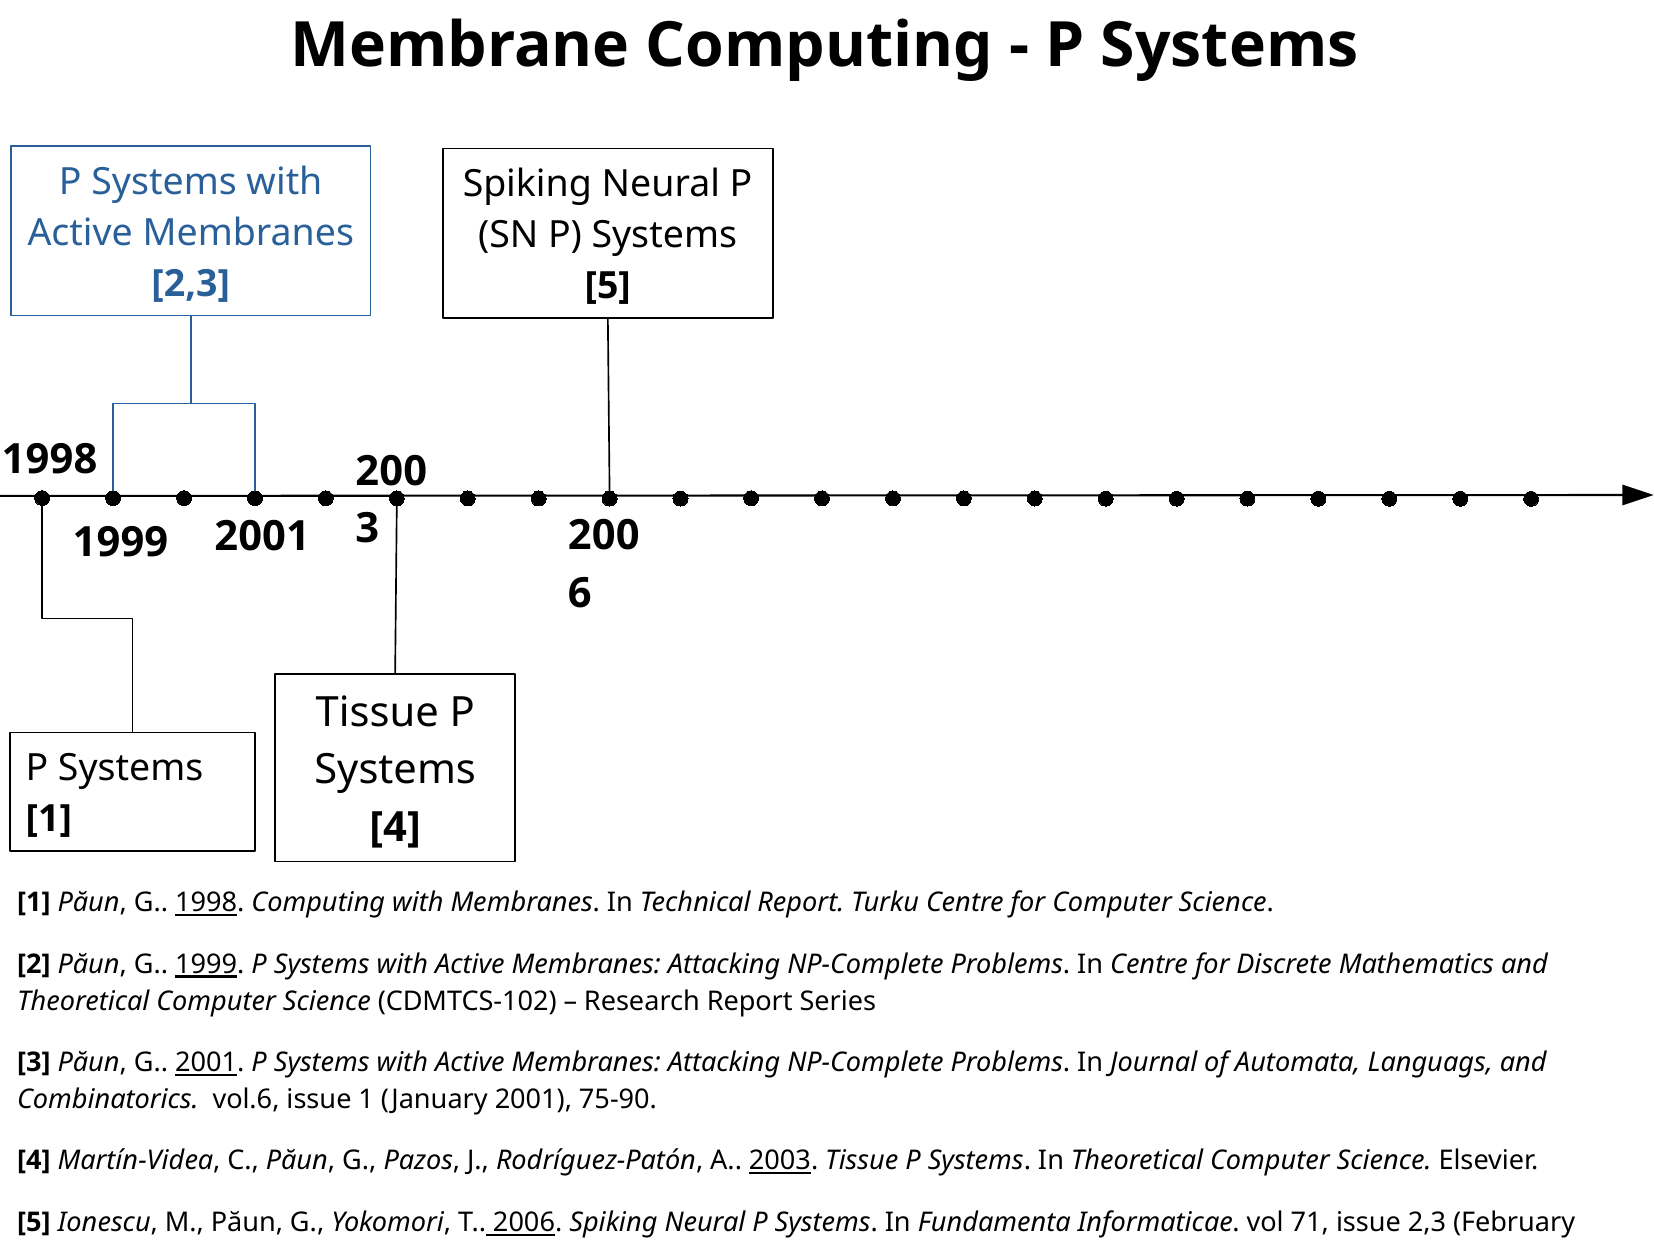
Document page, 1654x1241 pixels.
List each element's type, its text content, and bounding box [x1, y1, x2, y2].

text_box [176, 490, 192, 506]
text_box [814, 490, 830, 506]
text_box [318, 490, 334, 506]
text_box Tissue P Systems [4] [275, 673, 516, 801]
text_box P Systems [1] [10, 732, 256, 799]
text_box [1310, 491, 1326, 507]
text_box [602, 491, 617, 497]
text_box [247, 490, 263, 498]
text_box [1098, 491, 1114, 507]
text_box 2003 [340, 432, 461, 503]
text_box [1381, 491, 1397, 507]
text_box [743, 490, 759, 506]
text_box [105, 490, 121, 504]
text_box [885, 490, 901, 506]
text_box 1999 [57, 504, 186, 575]
text_box 2001 [199, 498, 328, 569]
text_box 1998 [0, 421, 112, 492]
text_box [1] Păun, G.. 1998. Computing with Membranes. In Technical Report. Turku Centre for Computer Science. [2] Păun, G.. 1999. P Systems with Active Membranes: Attacking NP-Complete Problems. In Centre for Discrete Mathematics and Theoretical Computer Science (CDMTCS-102) – Research Report Series [3] Păun, G.. 2001. P Systems with Active Membranes: Attacking NP-Complete Problems. In Journal of Automata, Languags, and Combinatorics. vol.6, issue 1 (January 2001), 75-90. [4] Martín-Videa, C., Păun, G., Pazos, J., Rodríguez-Patón, A.. 2003. Tissue P Systems. In Theoretical Computer Science. Elsevier. [5] Ionescu, M., Păun, G., Yokomori, T.. 2006. Spiking Neural P Systems. In Fundamenta Informaticae. vol 71, issue 2,3 (February 2006), 279-308. [2, 875, 1654, 1239]
title Membrane Computing - P Systems [0, 1, 1651, 84]
text_box [1523, 491, 1539, 507]
text_box [461, 490, 476, 506]
text_box 2006 [553, 497, 673, 568]
text_box [531, 490, 547, 506]
text_box Spiking Neural P (SN P) Systems [5] [442, 148, 773, 265]
text_box [673, 491, 689, 507]
text_box [34, 490, 50, 506]
text_box [1452, 491, 1468, 507]
text_box [1169, 491, 1185, 507]
text_box P Systems with Active Membranes [2,3] [11, 146, 371, 262]
text_box [956, 490, 972, 506]
text_box [1027, 490, 1043, 507]
text_box [1239, 491, 1255, 507]
